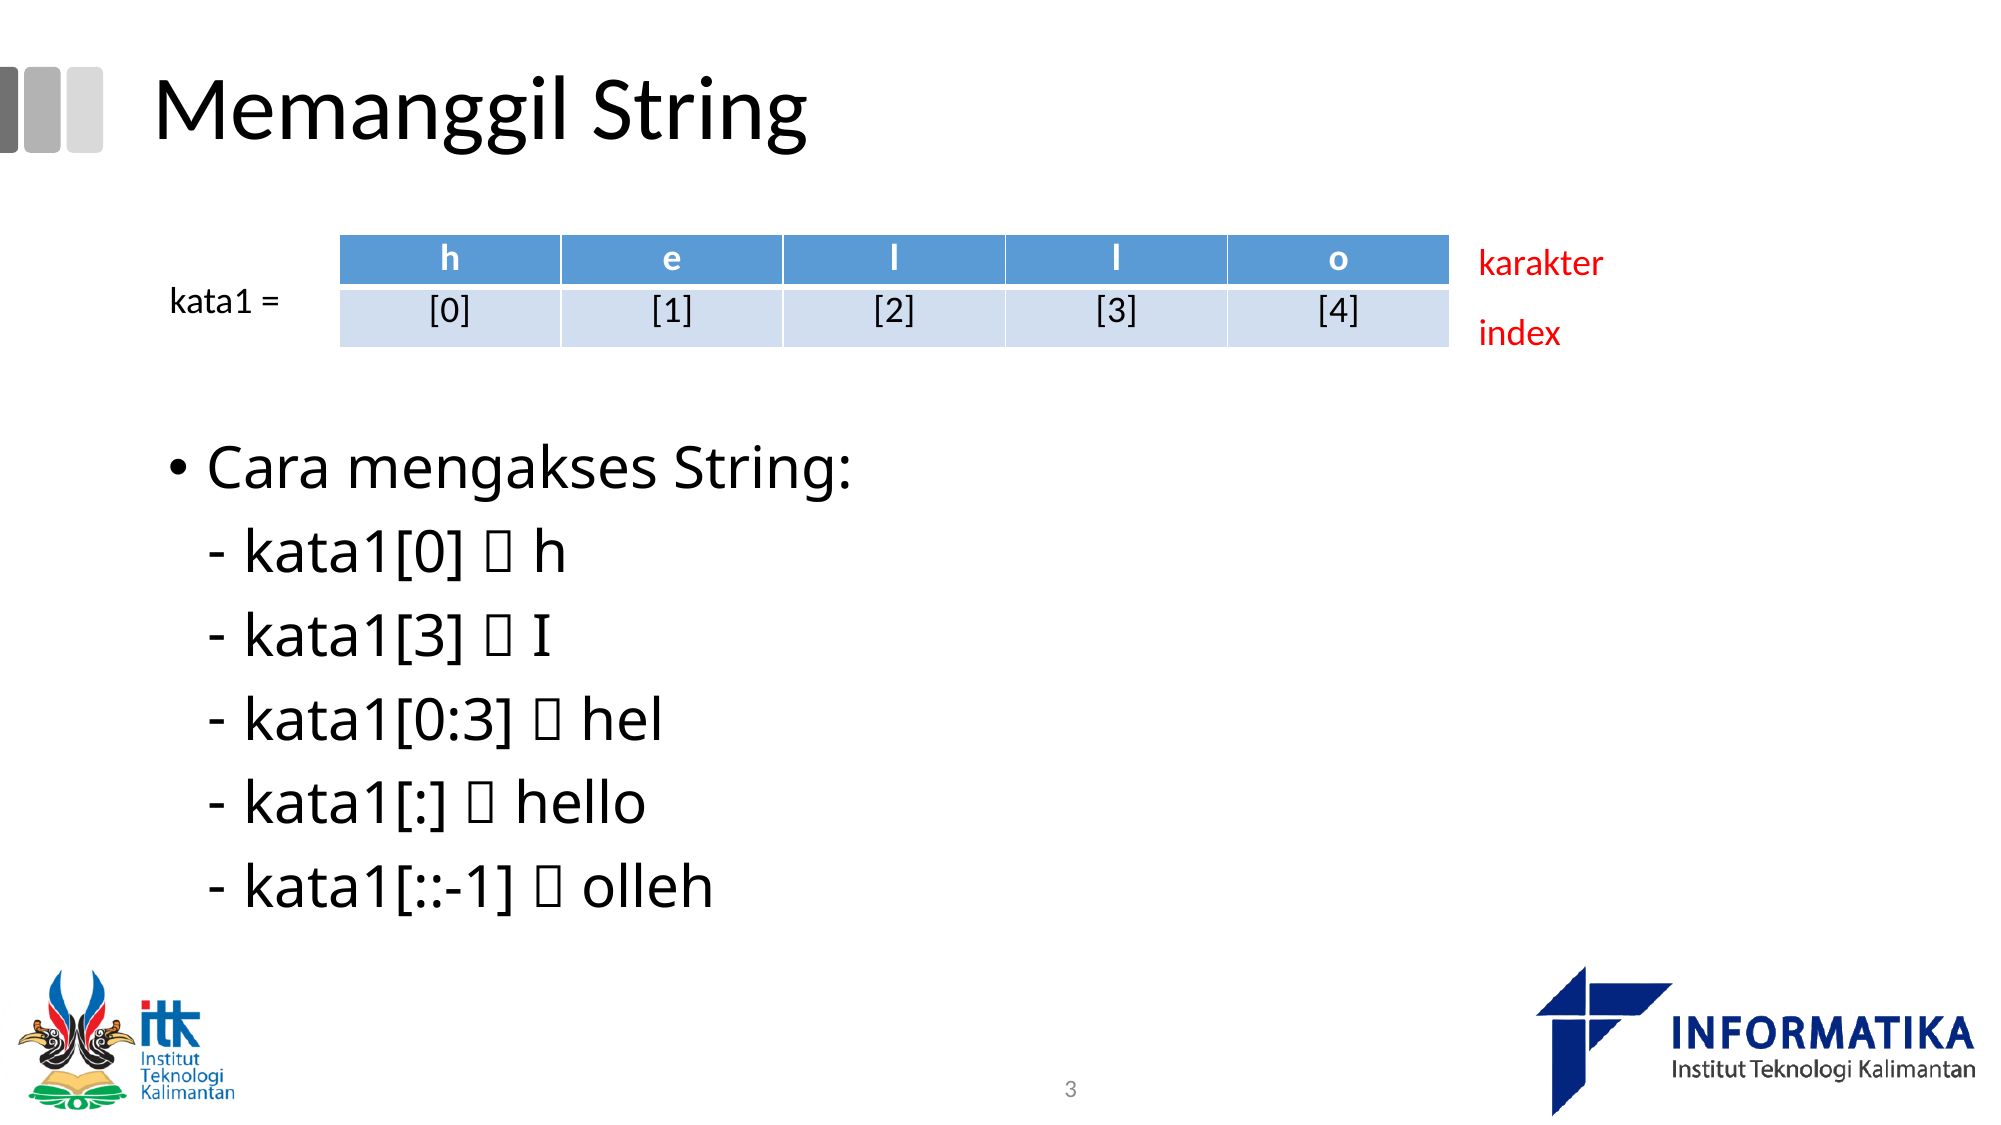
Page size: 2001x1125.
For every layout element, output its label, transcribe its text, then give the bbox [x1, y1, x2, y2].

table_header l [784, 235, 1005, 284]
text_box karakter [1463, 230, 1619, 290]
text_box index [1463, 300, 1576, 361]
list Cara mengakses String: kata1[0]  h kata1[3]  I kata1[0:3]  hel kata1[:]  hello kata1[::-1]  olleh [154, 430, 1638, 858]
table_header e [562, 235, 782, 284]
picture [0, 935, 253, 1125]
table_cell [3] [1006, 290, 1227, 347]
table_header o [1228, 235, 1449, 284]
title Memanggil String [137, 1, 1863, 219]
table_header l [1006, 235, 1227, 284]
text_box kata1 = [154, 268, 304, 329]
table_cell [1] [562, 290, 782, 347]
picture [1534, 965, 1976, 1118]
table_cell [4] [1228, 290, 1449, 347]
table_cell [2] [784, 290, 1005, 347]
table_header h [340, 235, 560, 284]
table_cell [0] [340, 290, 560, 347]
